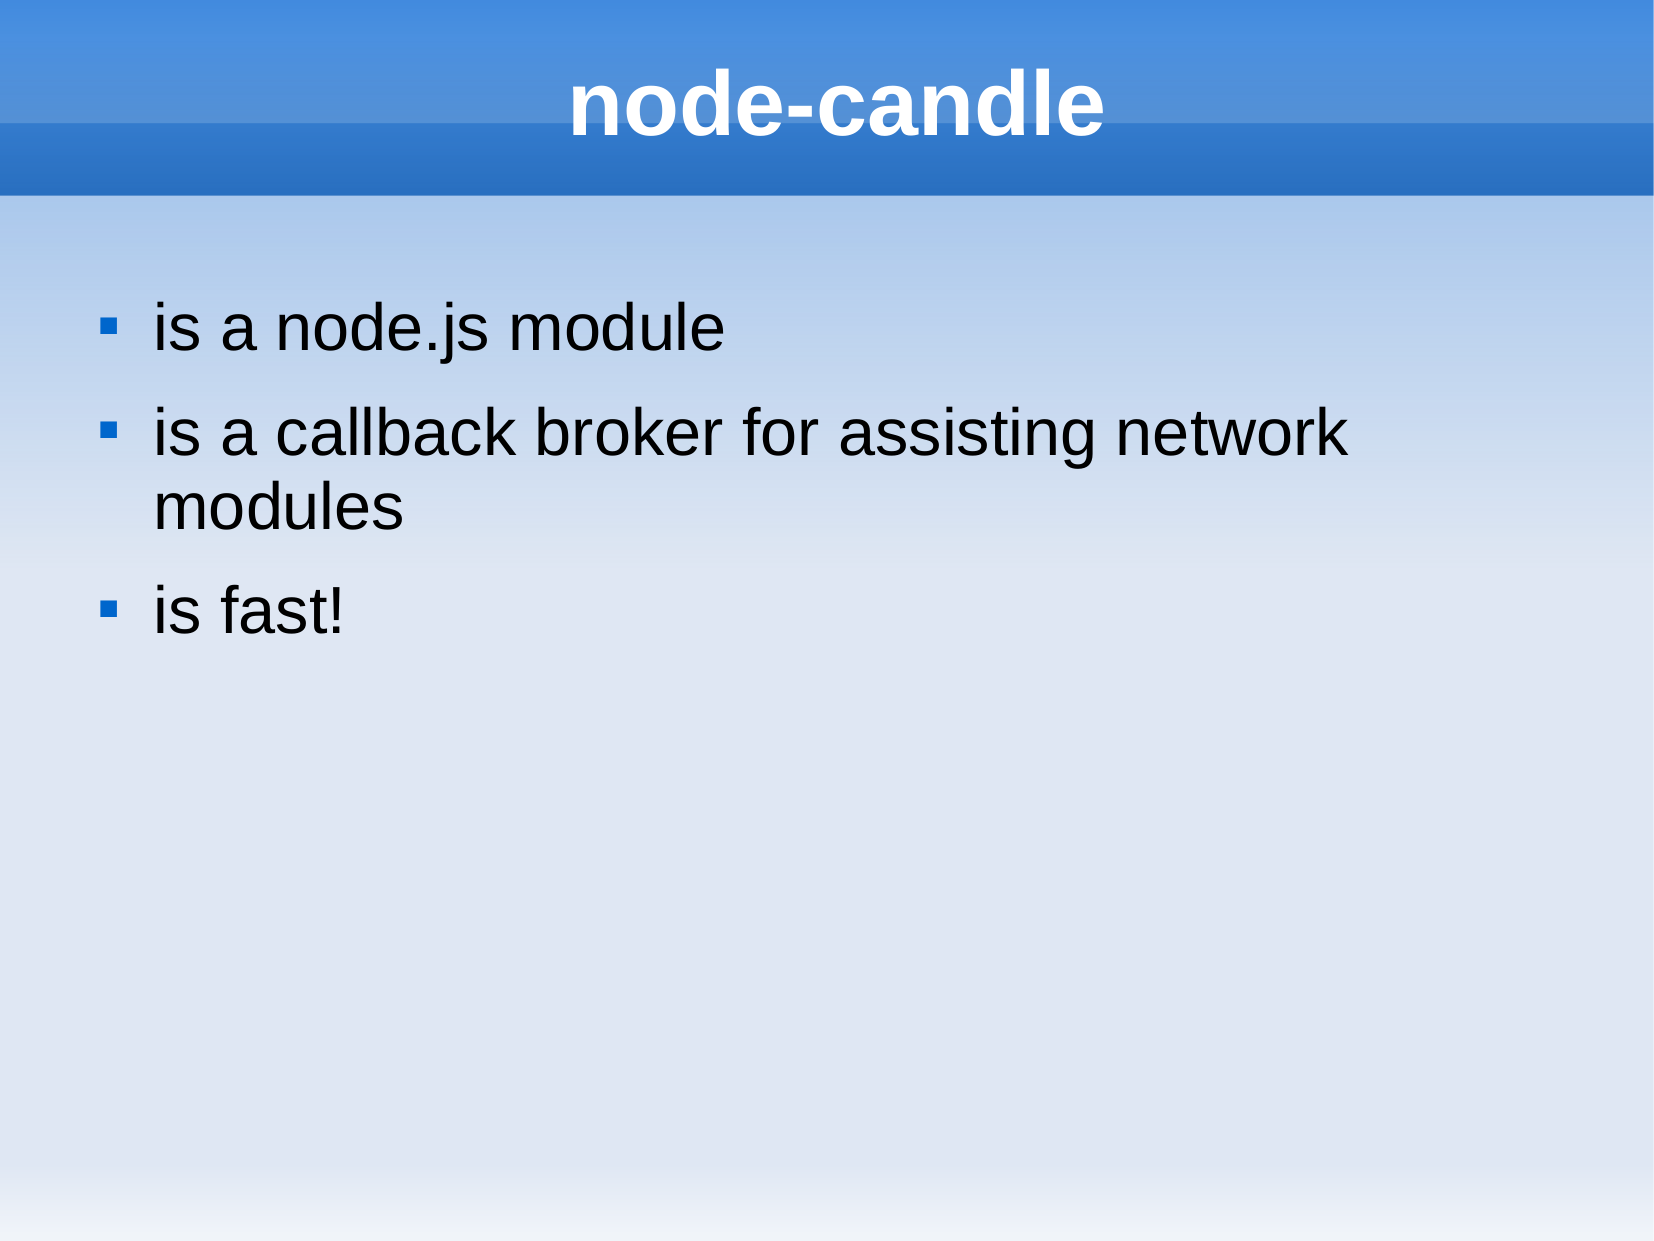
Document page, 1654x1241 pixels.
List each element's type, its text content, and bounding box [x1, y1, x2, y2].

picture [0, 0, 1654, 1241]
list is a node.js module is a callback broker for assisting network modules is fast! [82, 290, 1571, 1109]
title node-candle [76, 0, 1565, 208]
